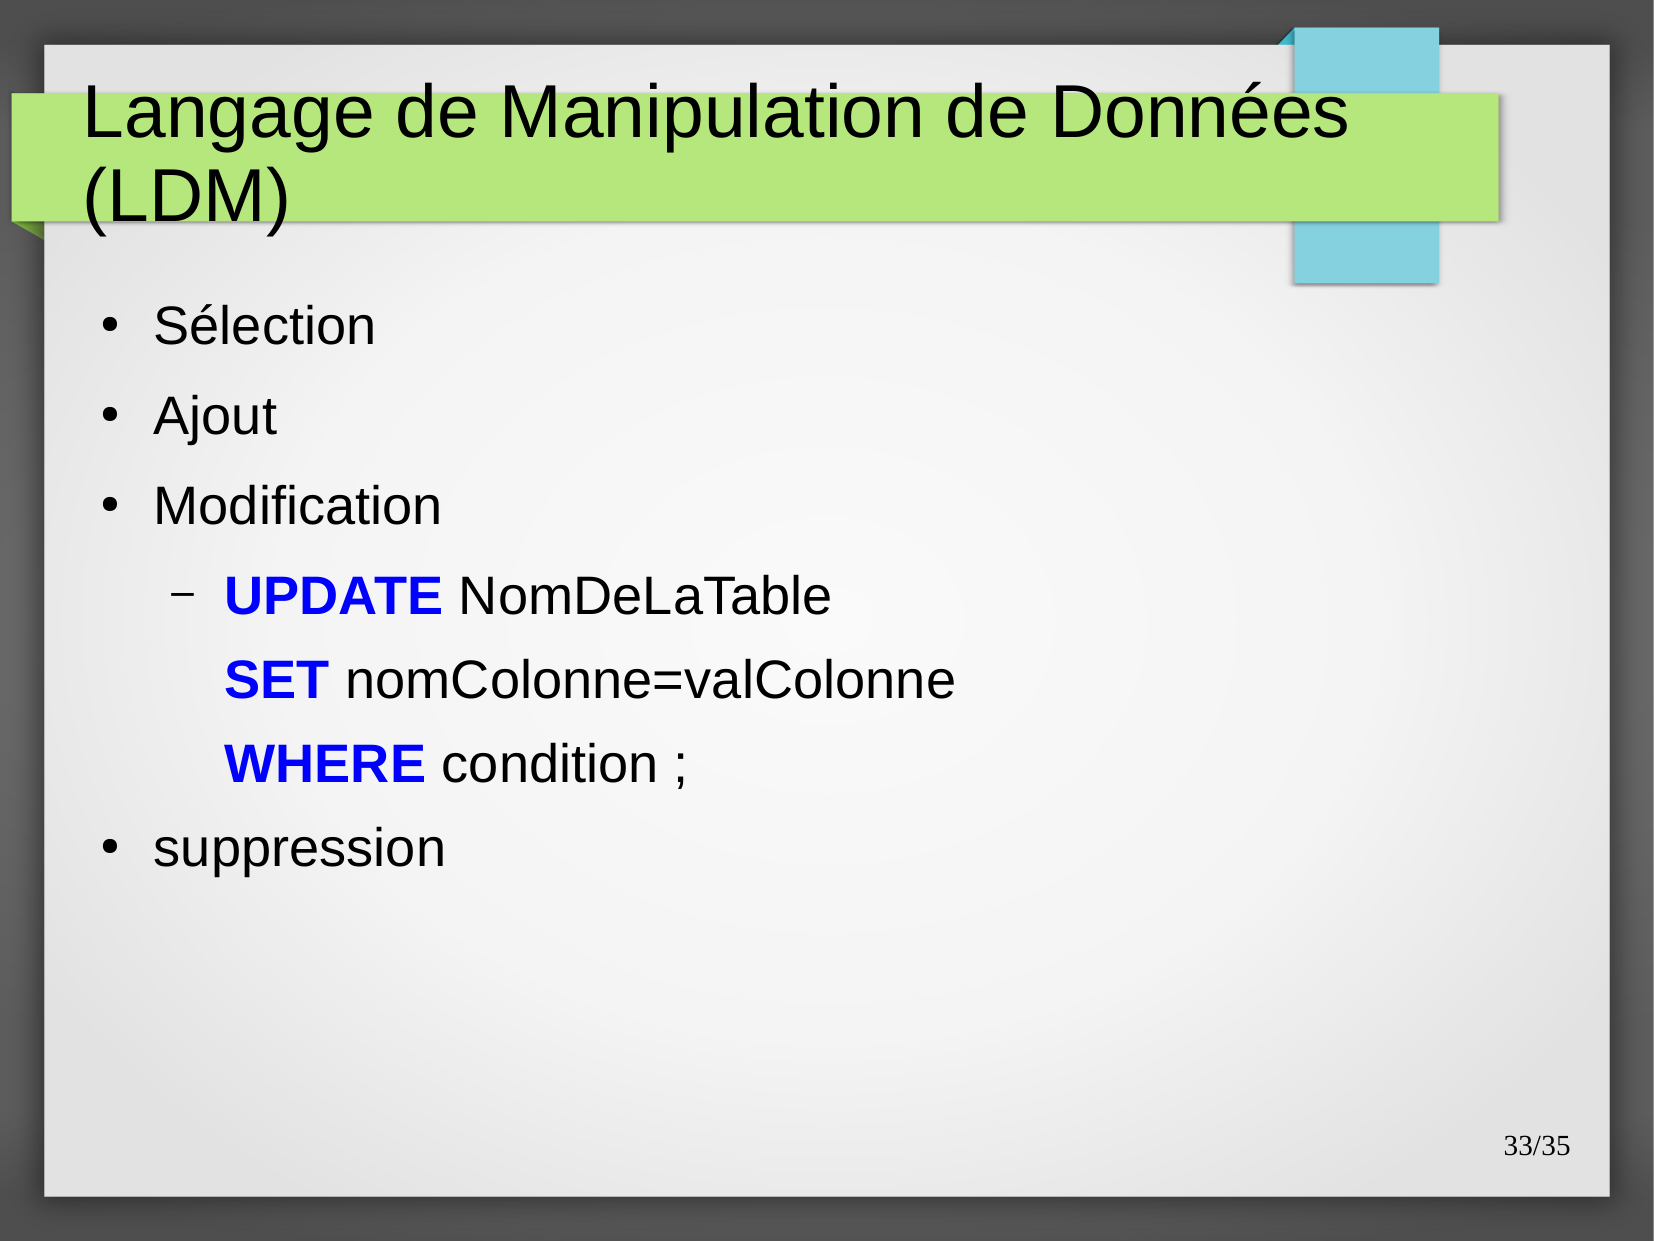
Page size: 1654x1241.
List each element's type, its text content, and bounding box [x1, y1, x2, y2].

picture [0, 0, 1654, 1241]
title Langage de Manipulation de Données (LDM) [82, 49, 1571, 257]
list Sélection Ajout Modification UPDATE NomDeLaTable SET nomColonne=valColonne WHERE condition ; suppression [82, 295, 1571, 1015]
